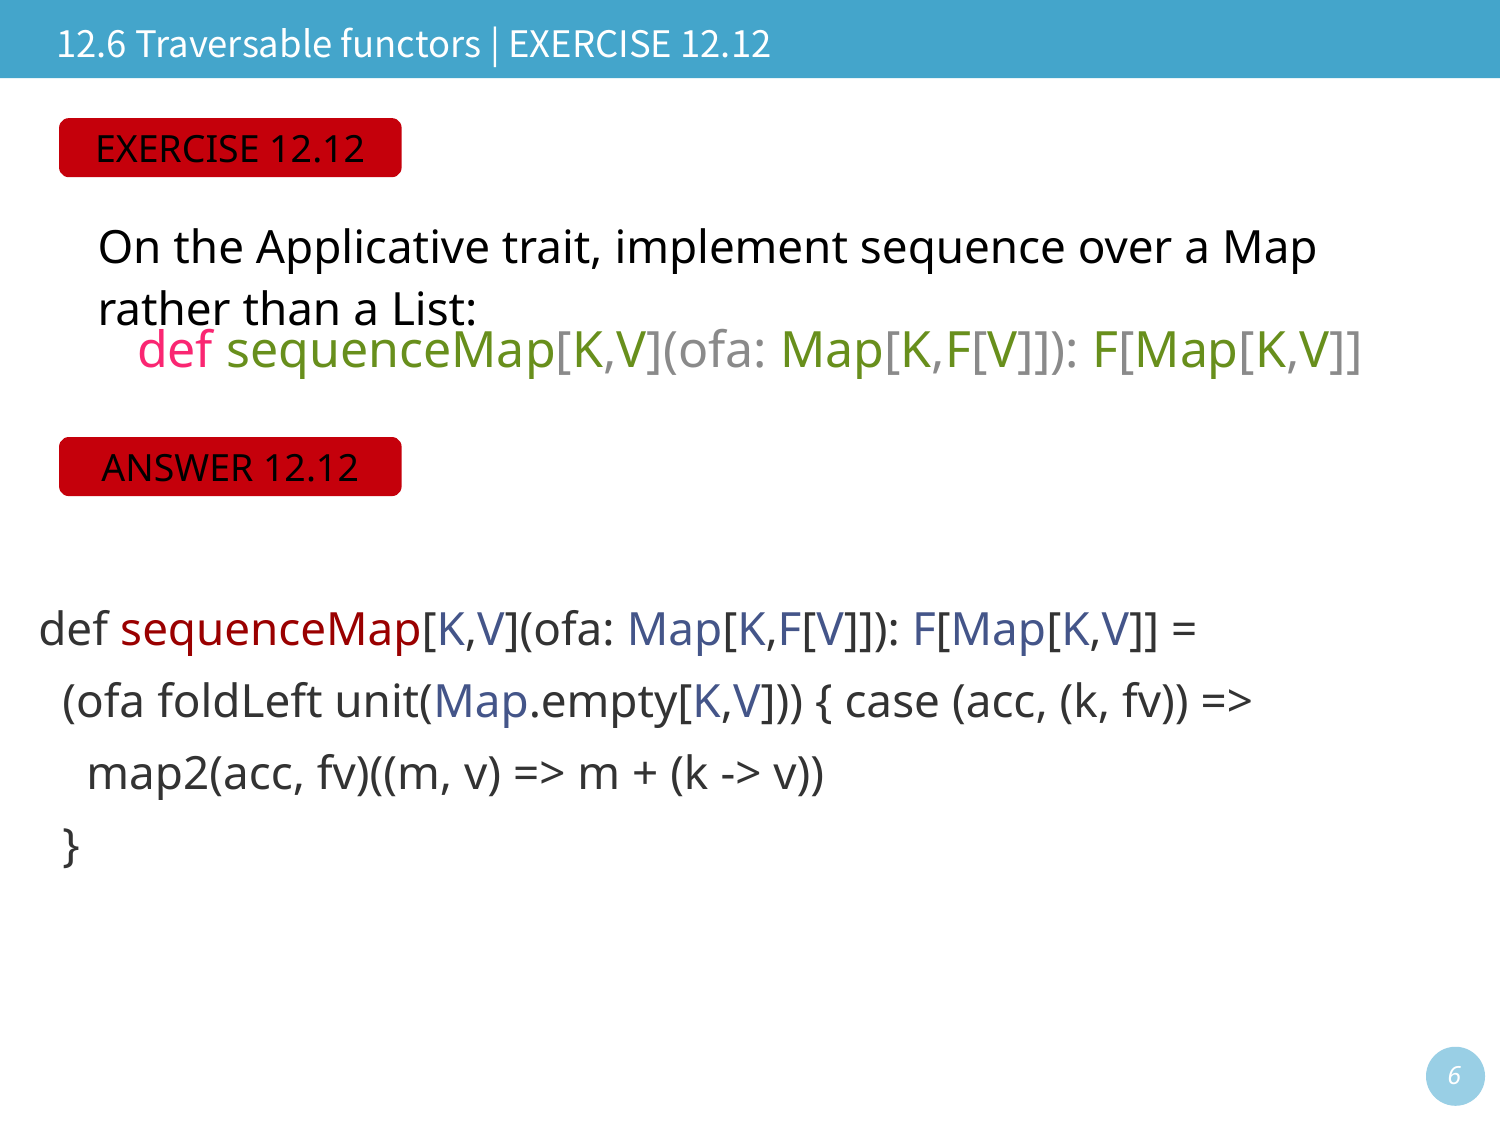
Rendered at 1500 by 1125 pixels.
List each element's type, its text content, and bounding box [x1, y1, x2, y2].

text_box On the Applicative trait, implement sequence over a Map rather than a List: [82, 206, 1477, 307]
title 12.6 Traversable functors | EXERCISE 12.12 [41, 7, 1392, 76]
text_box EXERCISE 12.12 [59, 118, 402, 178]
slide_number <number> [1424, 1046, 1484, 1107]
text_box ANSWER 12.12 [59, 437, 402, 497]
text_box def sequenceMap[K,V](ofa: Map[K,F[V]]): F[Map[K,V]] [0, 307, 1500, 390]
text_box def sequenceMap[K,V](ofa: Map[K,F[V]]): F[Map[K,V]] = (ofa foldLeft unit(Map.empty[K,V])) { case (acc, (k, fv)) => map2(acc, fv)((m, v) => m + (k -> v)) } [23, 579, 1500, 910]
